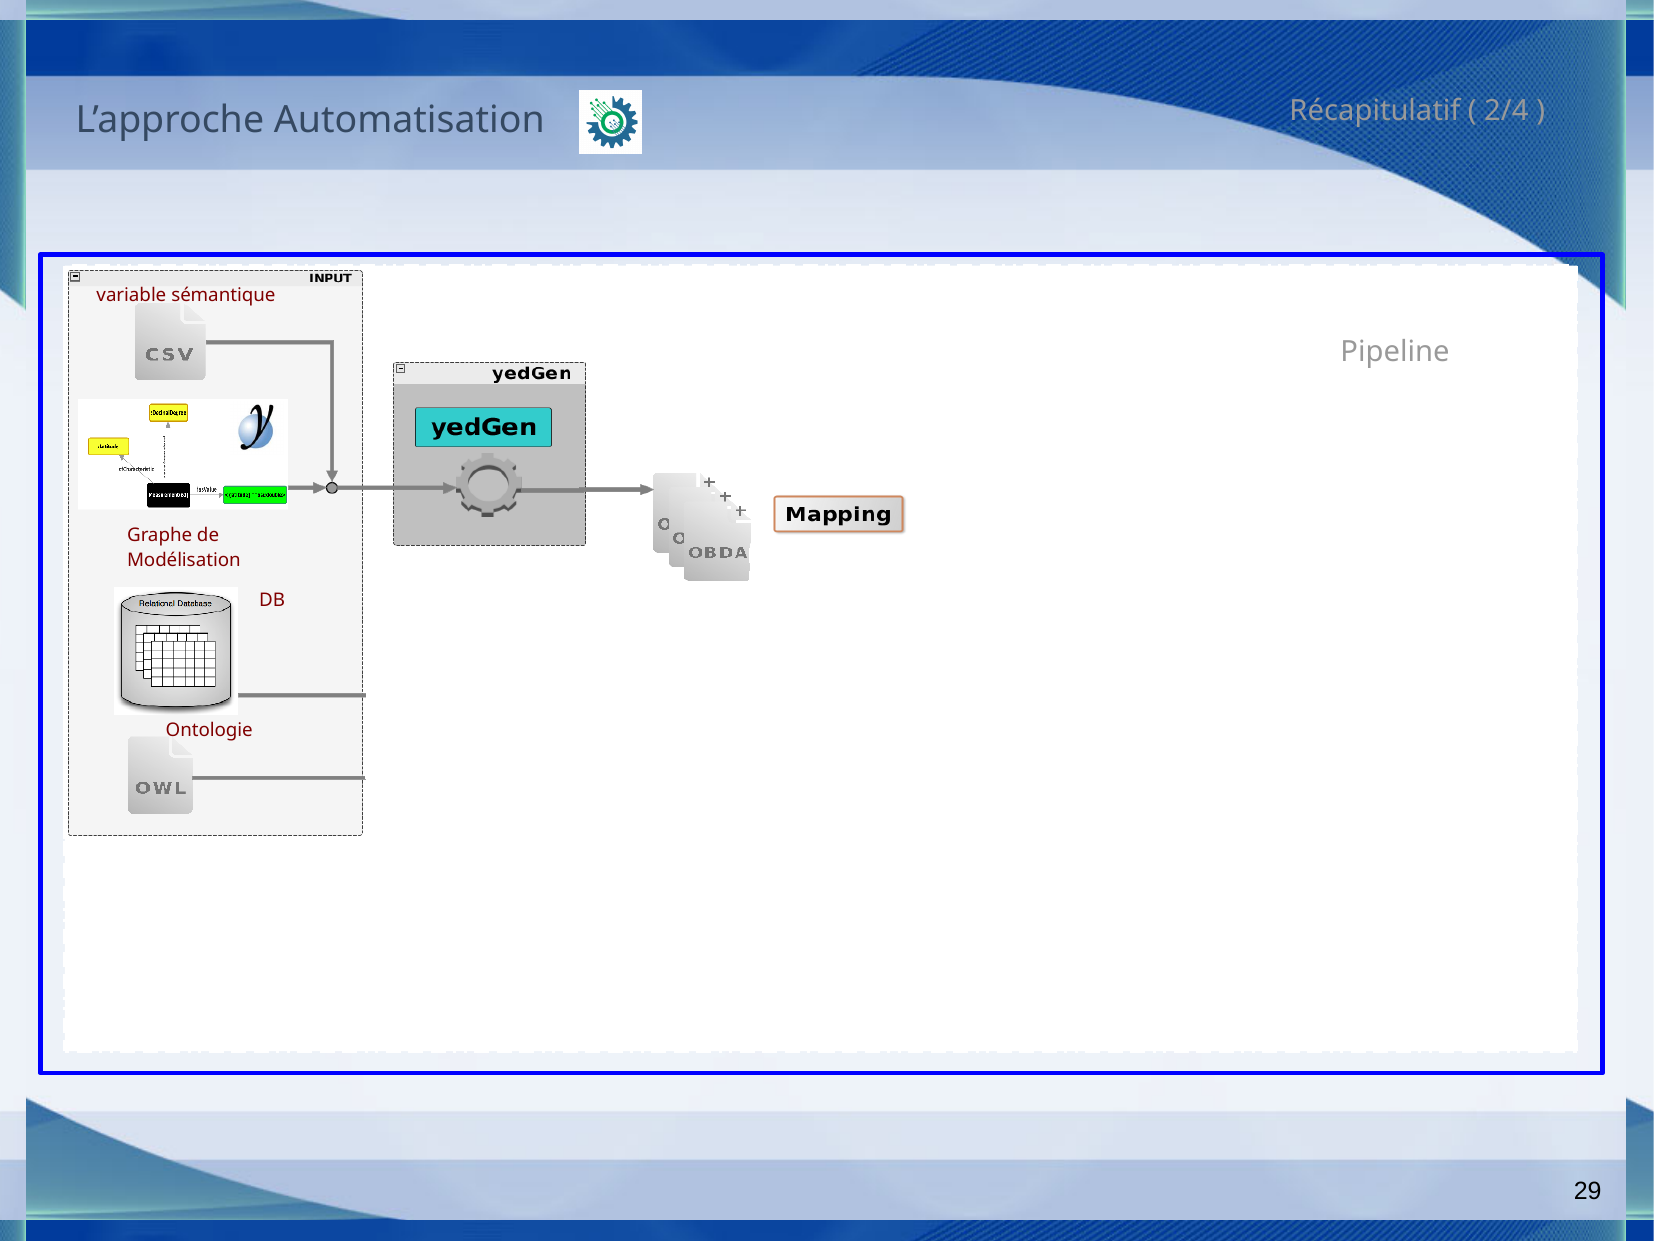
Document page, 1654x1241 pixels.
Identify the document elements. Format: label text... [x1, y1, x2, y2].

text_box Pipeline [1325, 325, 1495, 385]
text_box variable sémantique [81, 273, 310, 311]
picture [0, 0, 1654, 1241]
text_box Graphe de Modélisation [112, 513, 284, 573]
text_box [64, 265, 1577, 1052]
text_box Ontologie [150, 709, 281, 747]
text_box Récapitulatif ( 2/4 ) [1274, 83, 1607, 143]
text_box 29 [1559, 1169, 1625, 1213]
text_box DB [244, 579, 308, 616]
title L’approche Automatisation [41, 89, 579, 148]
